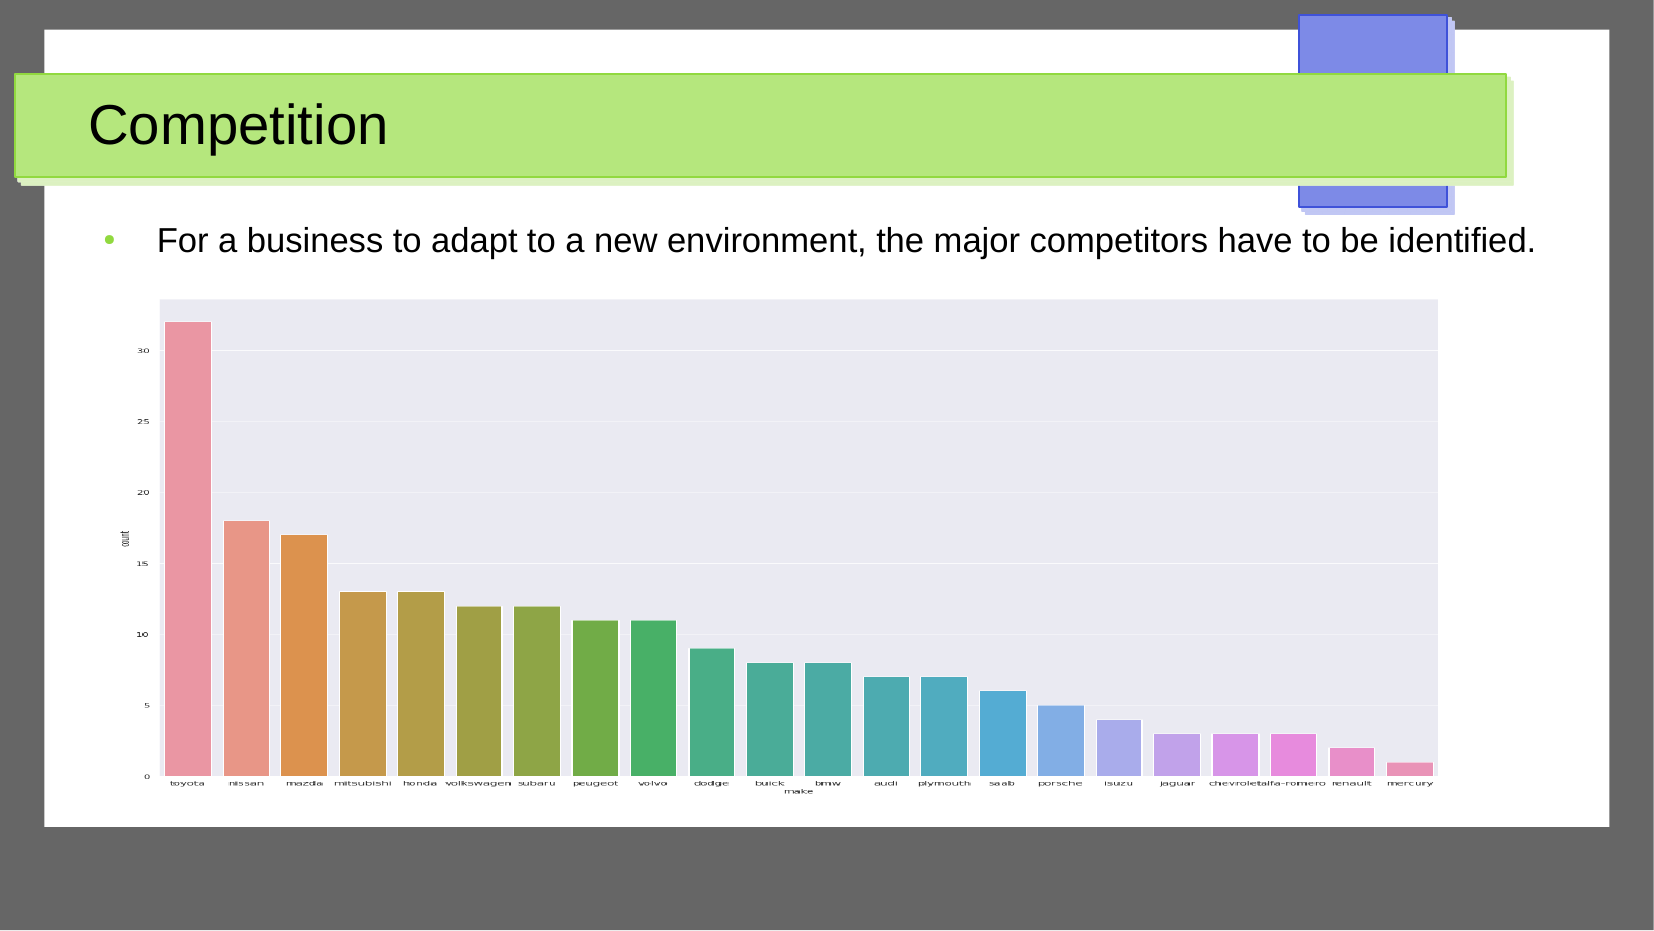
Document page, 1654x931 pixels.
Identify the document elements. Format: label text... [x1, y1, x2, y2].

title Competition [88, 73, 1506, 178]
picture [112, 295, 1447, 798]
list For a business to adapt to a new environment, the major competitors have to be identified. [88, 221, 1565, 296]
